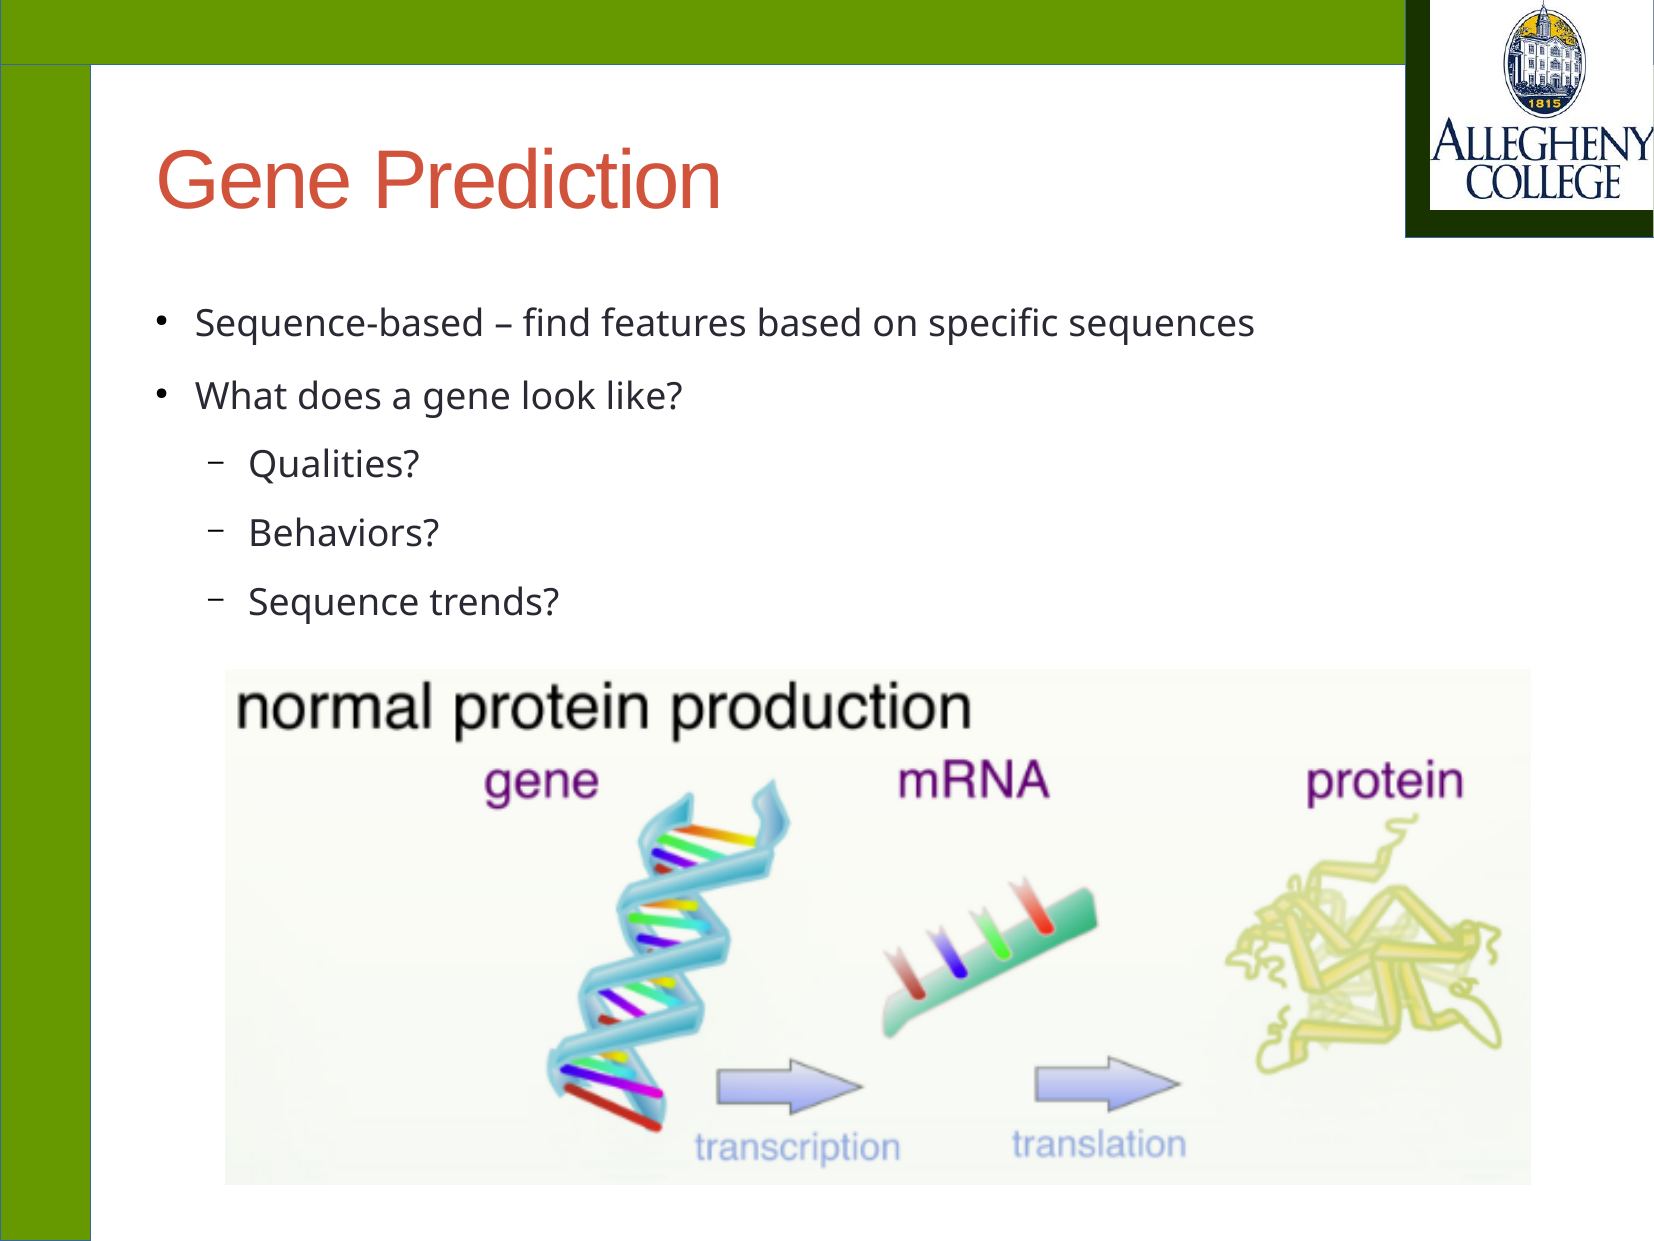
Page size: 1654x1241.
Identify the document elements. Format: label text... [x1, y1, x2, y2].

list Sequence-based – find features based on specific sequences What does a gene look like? Qualities? Behaviors? Sequence trends? [141, 296, 1591, 631]
text_box [0, 0, 1654, 1241]
text_box Gene Prediction [155, 105, 1030, 256]
picture [1430, 0, 1654, 210]
picture [225, 669, 1531, 1186]
